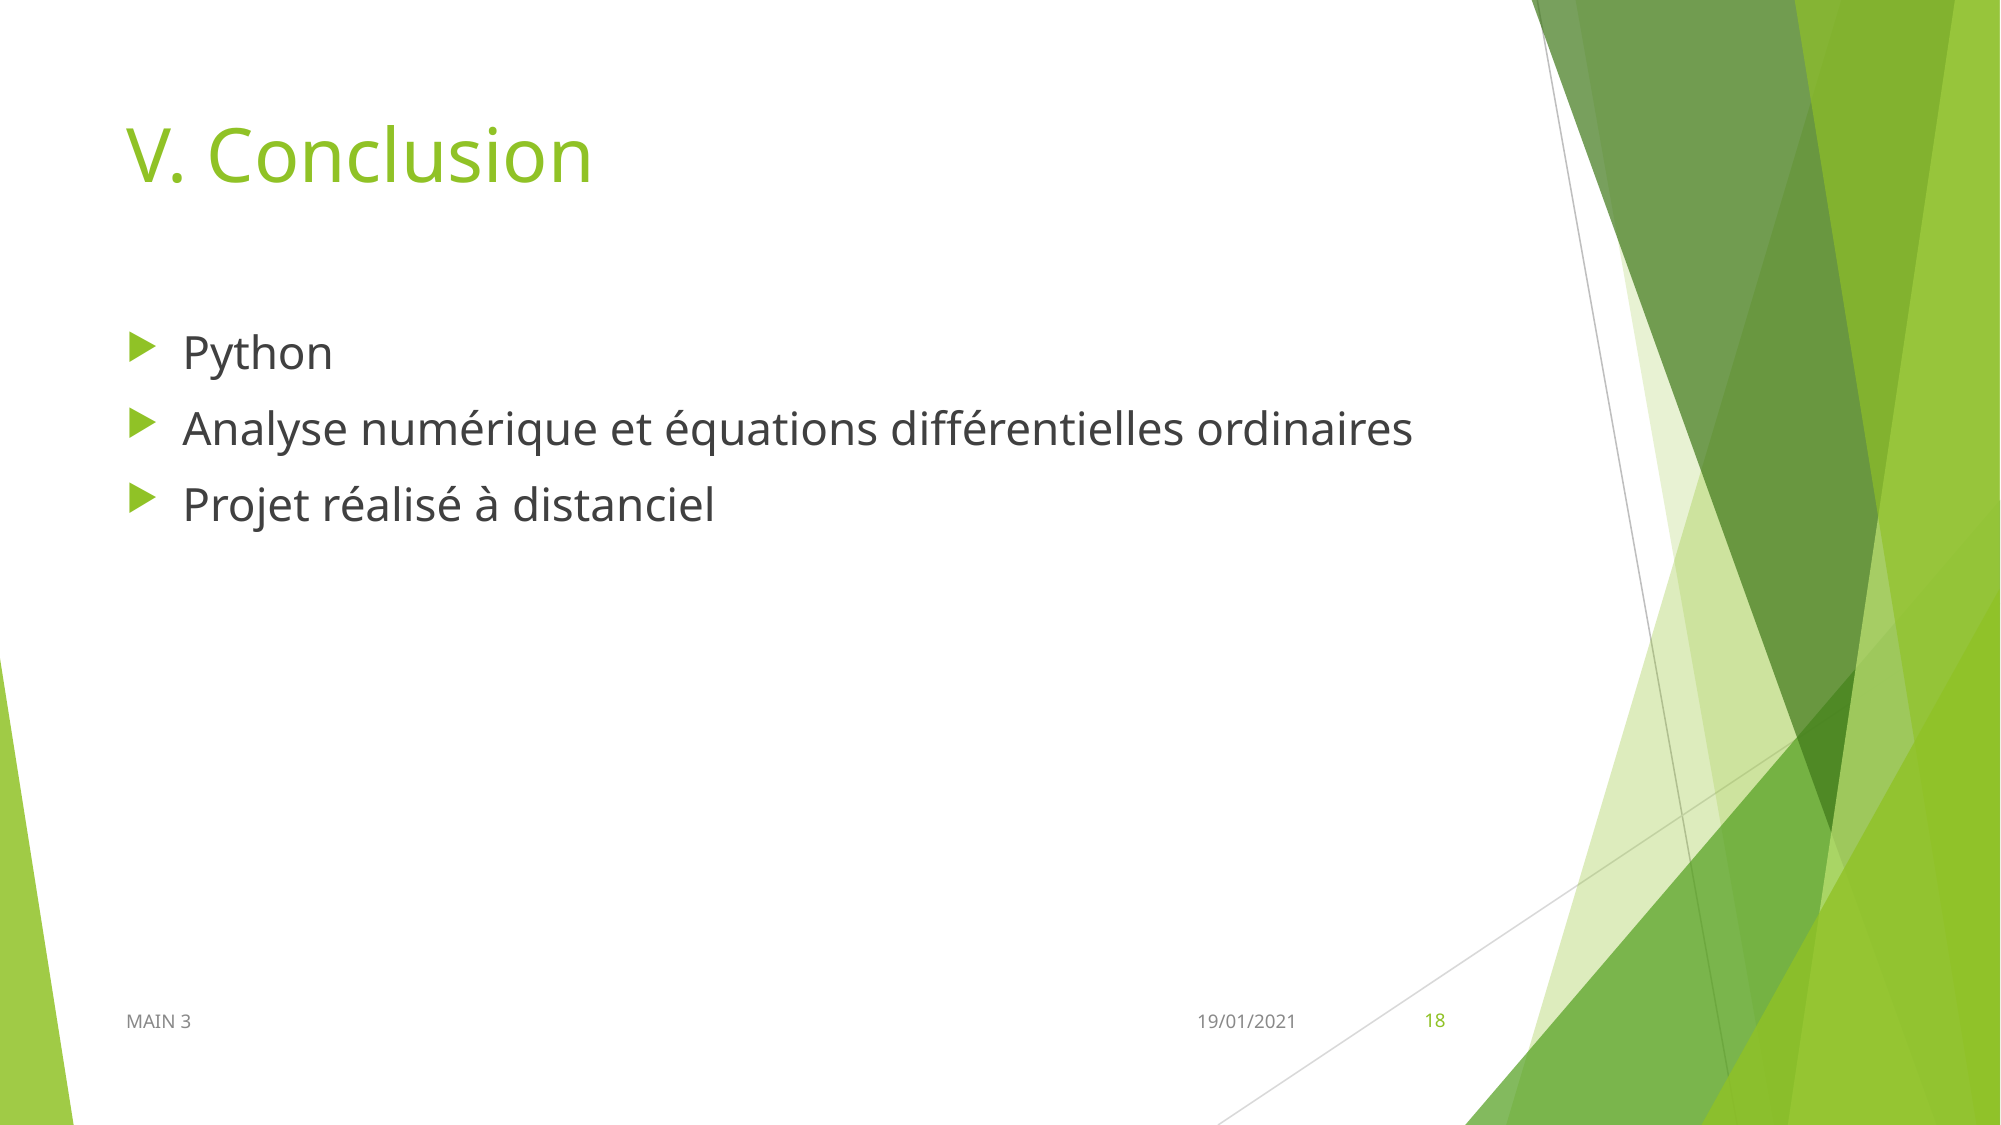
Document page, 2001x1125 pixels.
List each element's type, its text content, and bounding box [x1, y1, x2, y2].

list Python Analyse numérique et équations différentielles ordinaires Projet réalisé à distanciel [111, 316, 1522, 954]
text_box MAIN 3 [111, 991, 1145, 1051]
title V. Conclusion [111, 99, 1522, 316]
text_box 19/01/2021 [1181, 991, 1332, 1051]
text_box ‹N°› [1409, 991, 1522, 1051]
